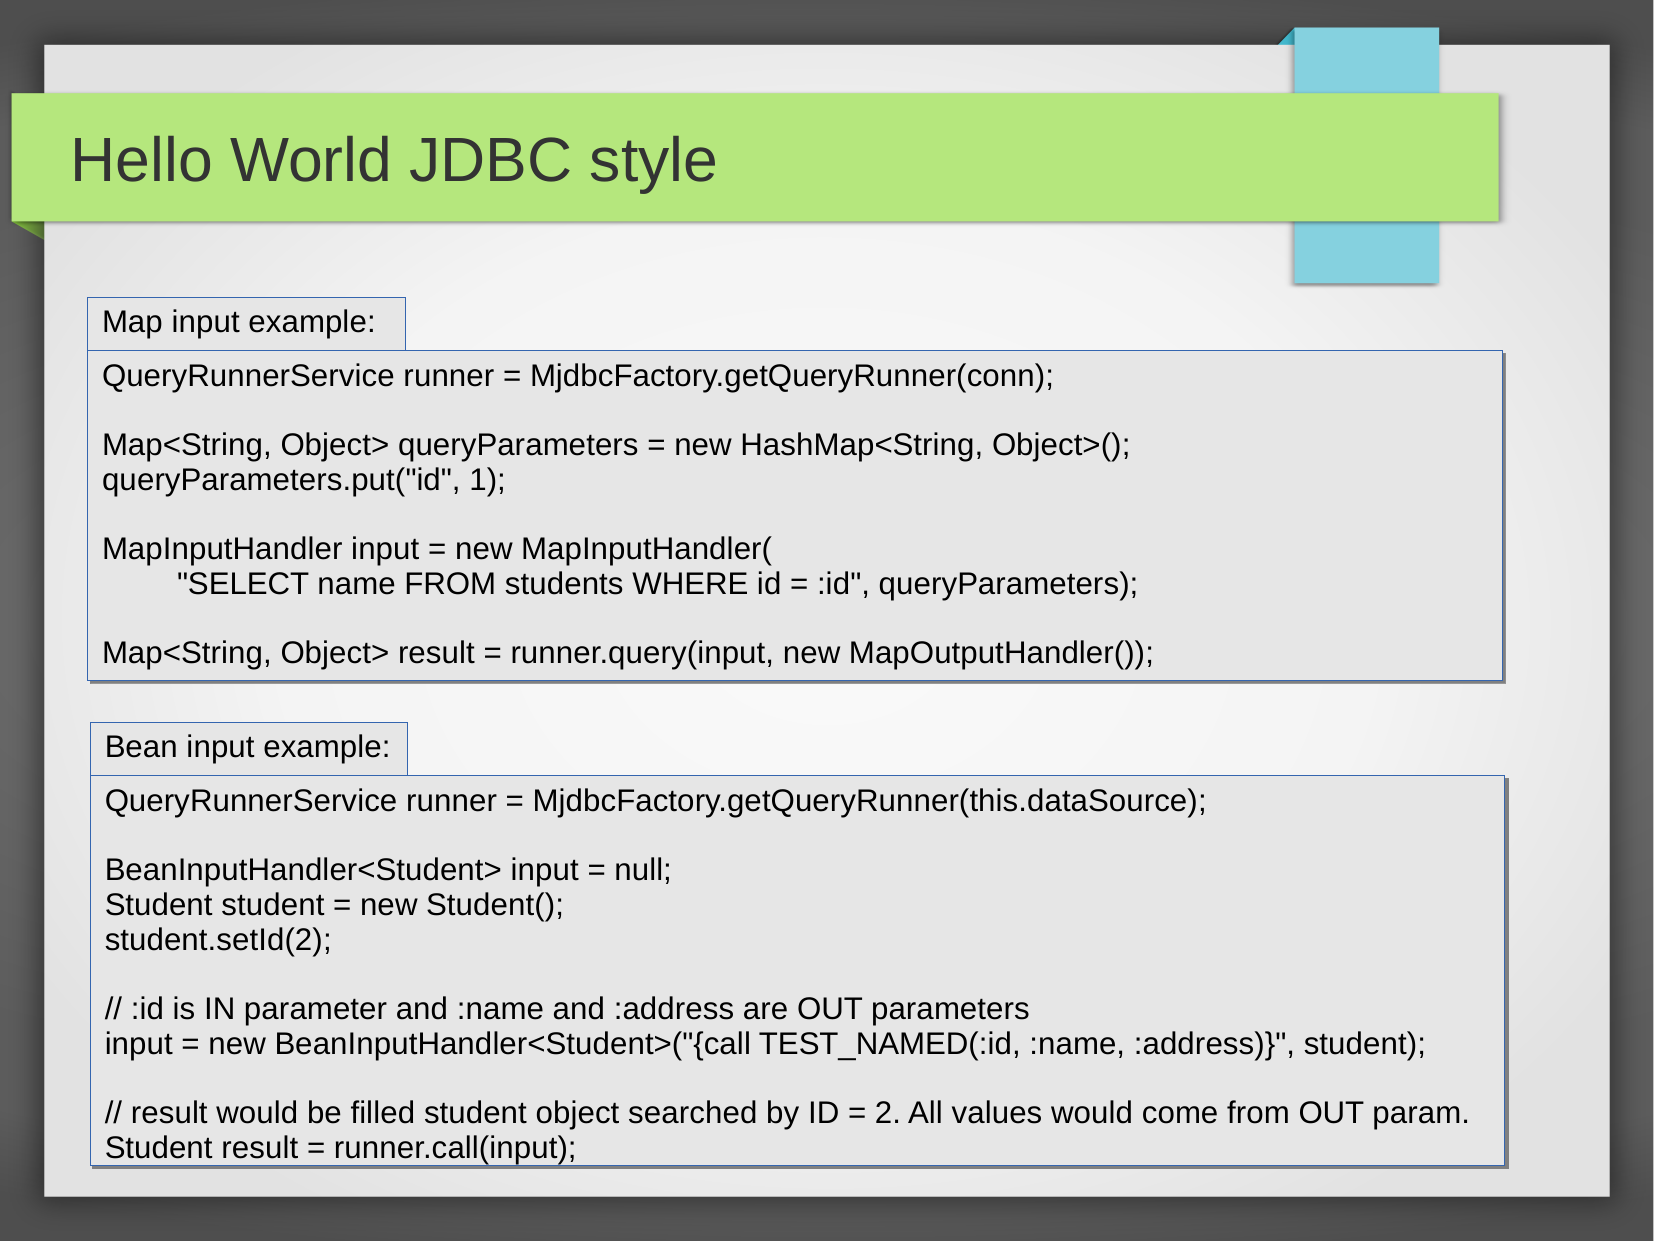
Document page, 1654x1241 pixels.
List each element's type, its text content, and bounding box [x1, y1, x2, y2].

text_box Map input example: [87, 297, 406, 351]
picture [0, 0, 1654, 1241]
text_box QueryRunnerService runner = MjdbcFactory.getQueryRunner(conn); Map<String, Object> queryParameters = new HashMap<String, Object>(); queryParameters.put("id", 1); MapInputHandler input = new MapInputHandler( "SELECT name FROM students WHERE id = :id", queryParameters); Map<String, Object> result = runner.query(input, new MapOutputHandler()); [87, 350, 1503, 681]
text_box QueryRunnerService runner = MjdbcFactory.getQueryRunner(this.dataSource); BeanInputHandler<Student> input = null; Student student = new Student(); student.setId(2); // :id is IN parameter and :name and :address are OUT parameters input = new BeanInputHandler<Student>("{call TEST_NAMED(:id, :name, :address)}", student); // result would be filled student object searched by ID = 2. All values would come from OUT param. Student result = runner.call(input); [90, 775, 1505, 1166]
text_box Bean input example: [90, 722, 408, 776]
title Hello World JDBC style [70, 106, 1229, 213]
